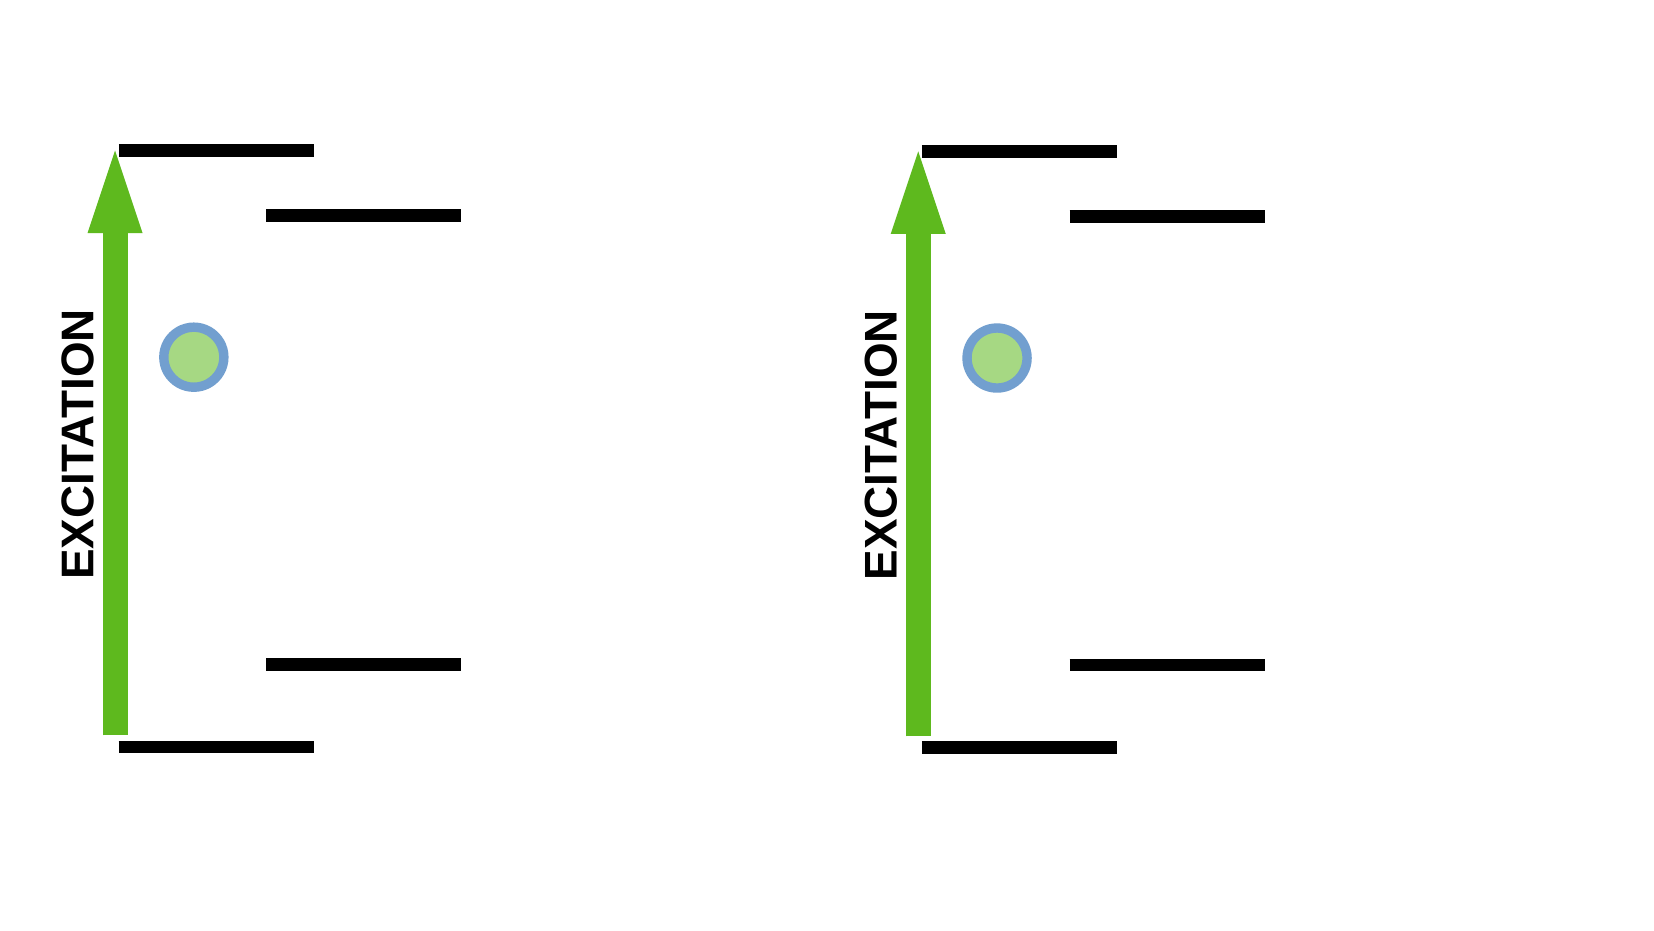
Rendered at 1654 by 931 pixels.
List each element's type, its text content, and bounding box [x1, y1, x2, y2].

text_box [967, 327, 1028, 389]
text_box [163, 327, 224, 388]
text_box EXCITATION [44, 189, 111, 700]
text_box EXCITATION [847, 190, 914, 701]
